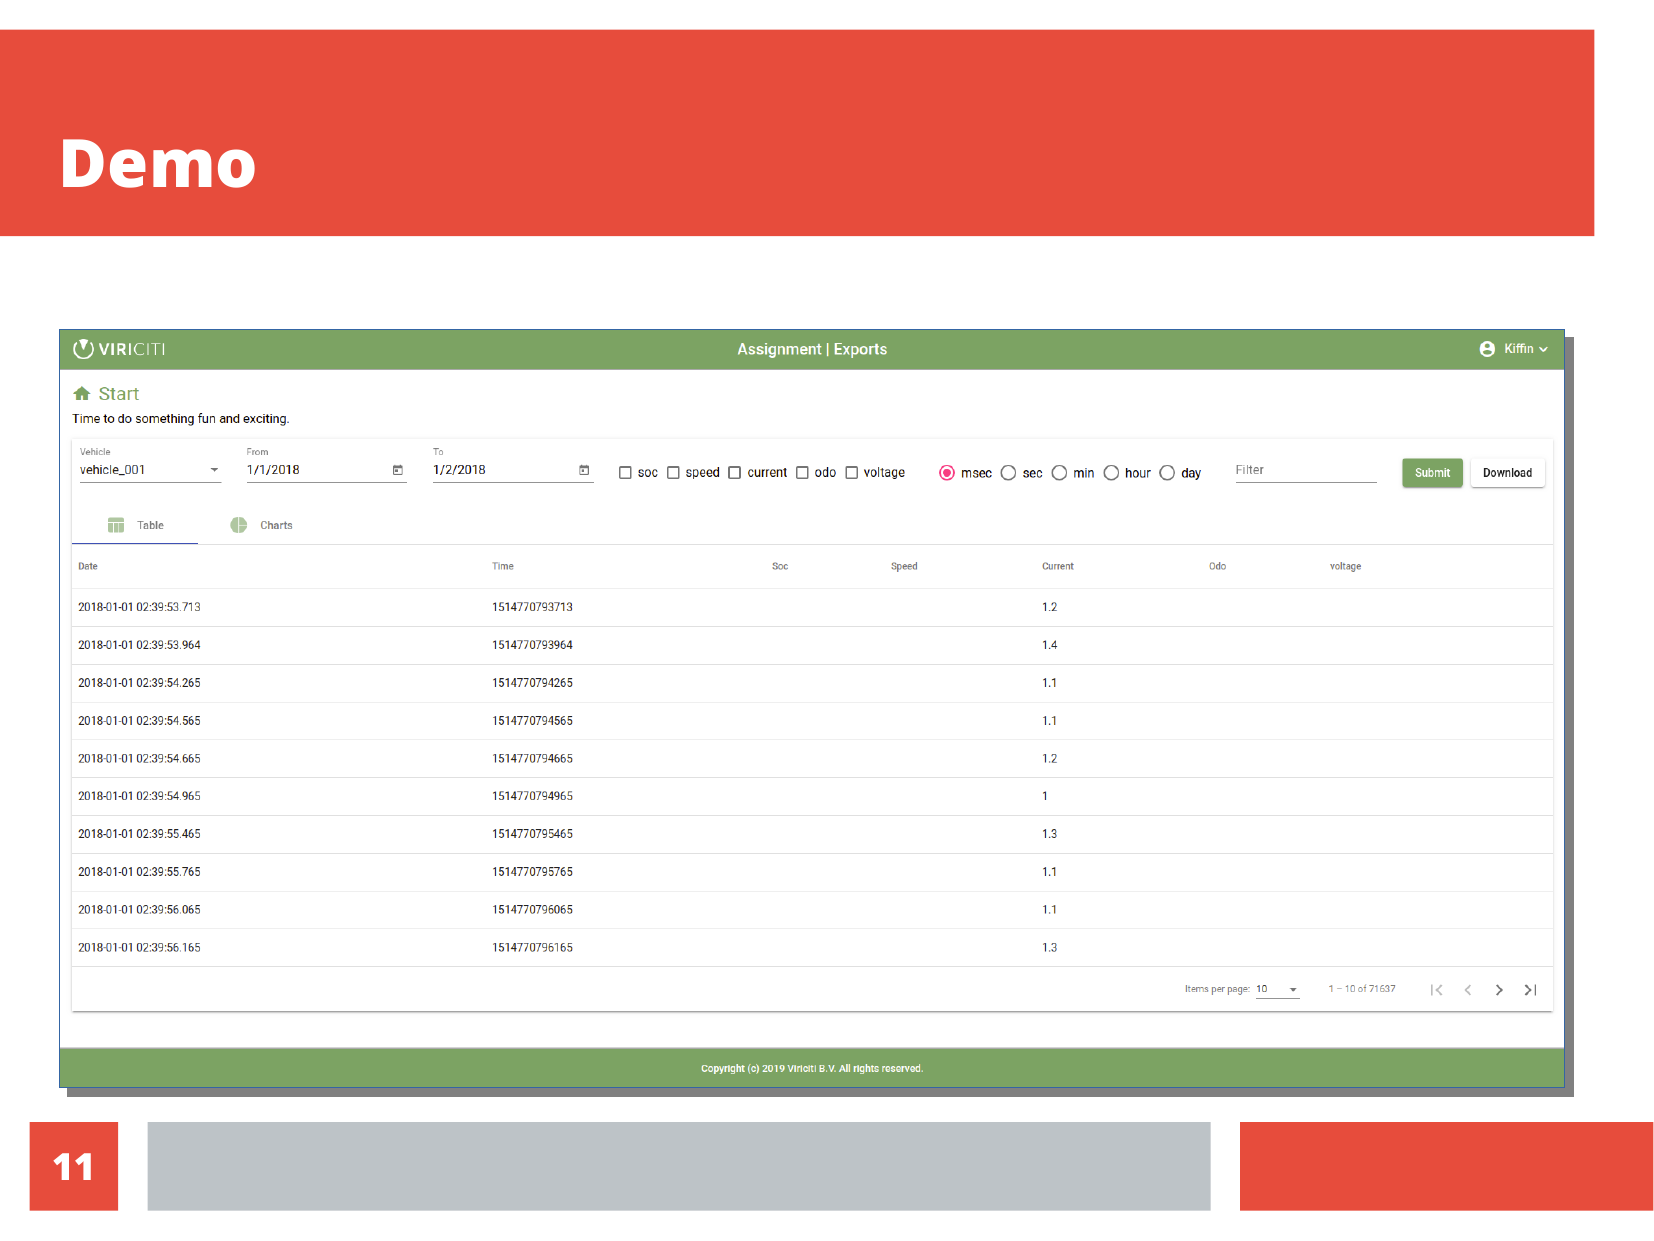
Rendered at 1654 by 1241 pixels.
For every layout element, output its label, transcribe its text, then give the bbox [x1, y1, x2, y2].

title Demo [59, 59, 1595, 207]
picture [59, 329, 1565, 1088]
